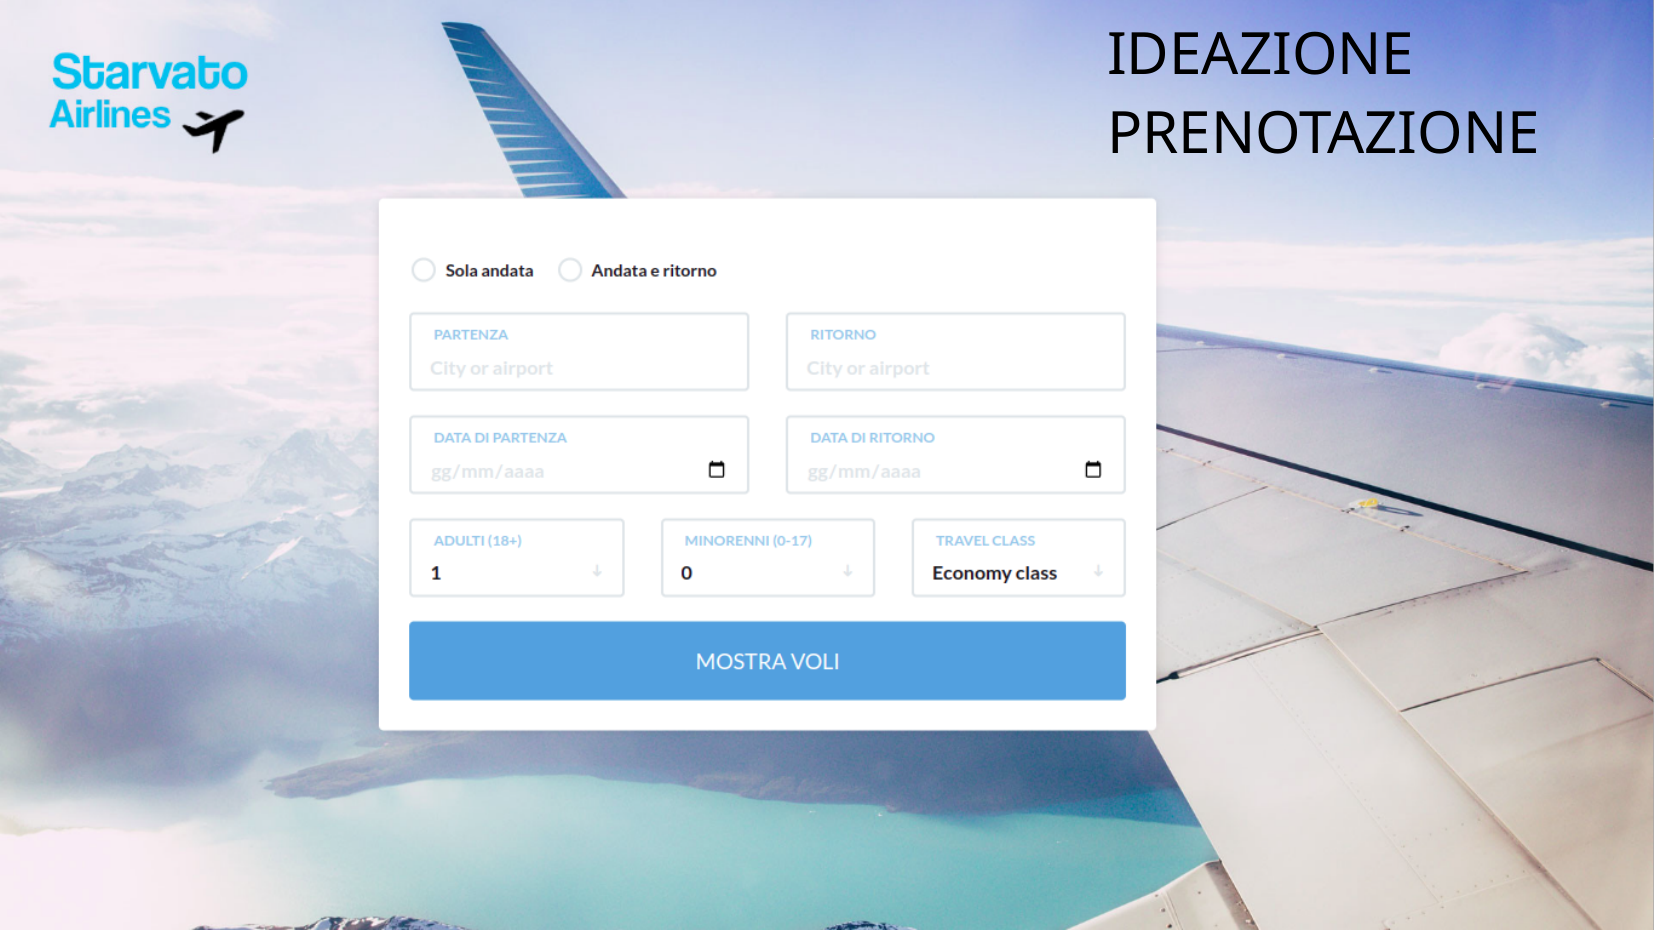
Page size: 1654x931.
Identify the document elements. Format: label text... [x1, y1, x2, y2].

text_box IDEAZIONE PRENOTAZIONE [1092, 4, 1654, 266]
picture [0, 0, 1654, 930]
